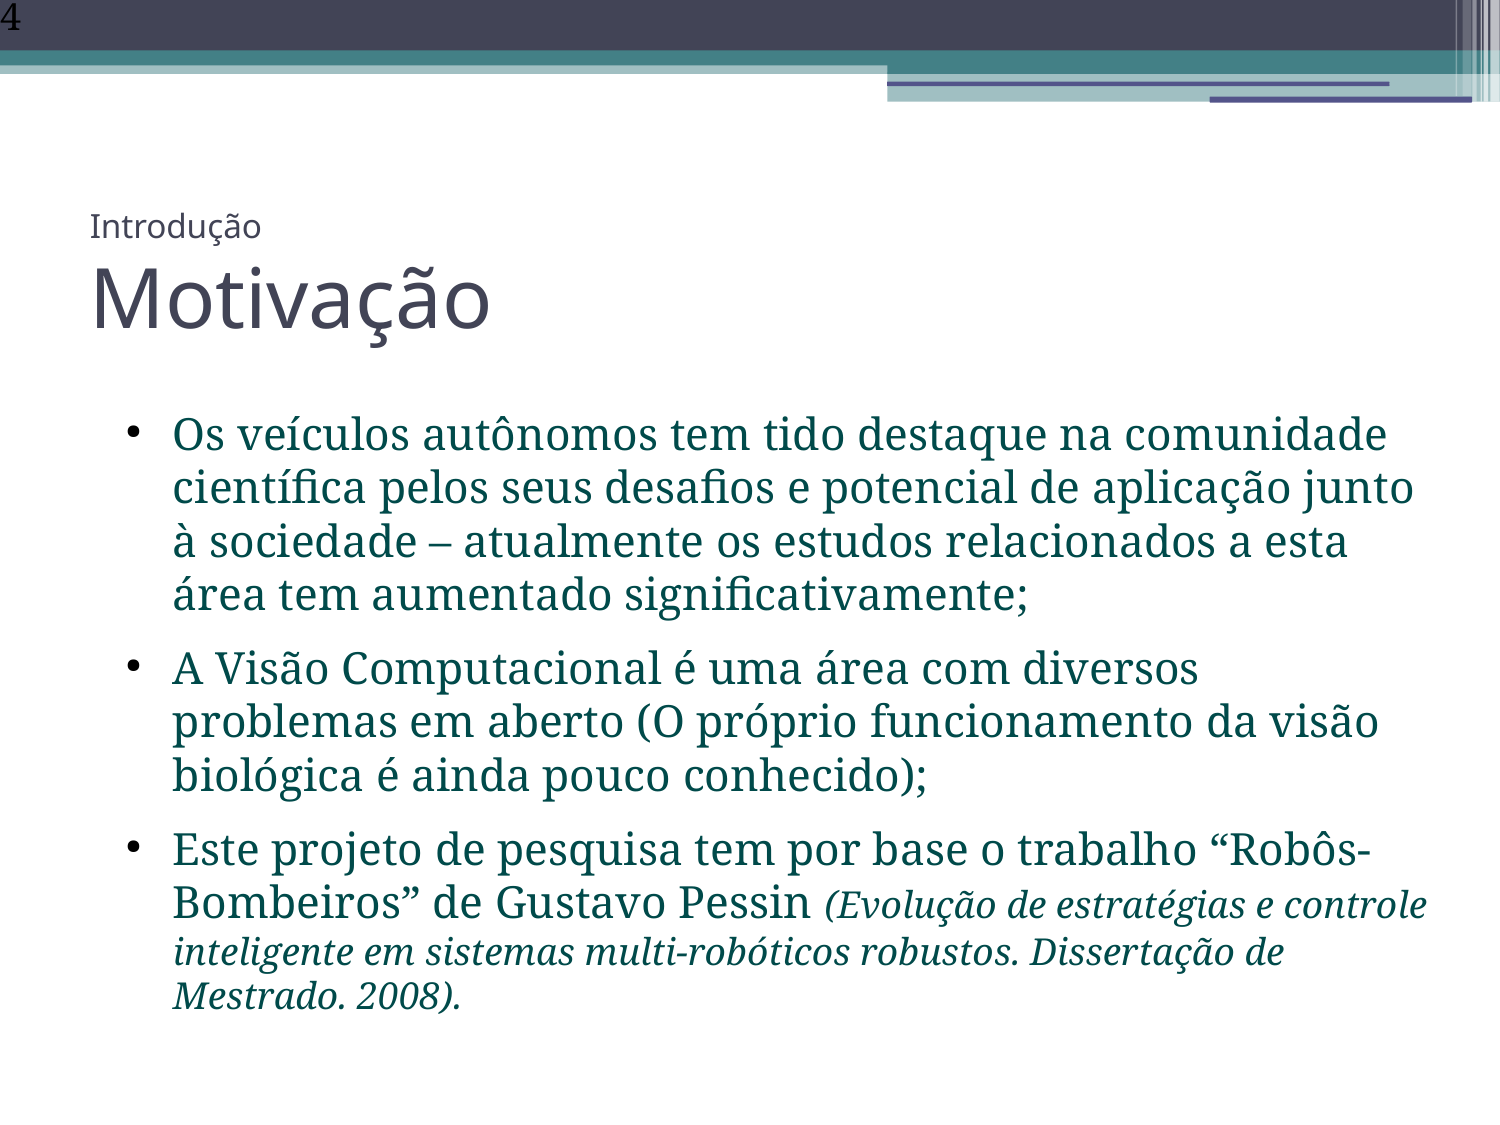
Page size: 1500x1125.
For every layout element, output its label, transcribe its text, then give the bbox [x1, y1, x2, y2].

title Introdução Motivação [75, 187, 1425, 318]
list Os veículos autônomos tem tido destaque na comunidade científica pelos seus desafios e potencial de aplicação junto à sociedade – atualmente os estudos relacionados a esta área tem aumentado significativamente; A Visão Computacional é uma área com diversos problemas em aberto (O próprio funcionamento da visão biológica é ainda pouco conhecido); Este projeto de pesquisa tem por base o trabalho “Robôs-Bombeiros” de Gustavo Pessin (Evolução de estratégias e controle inteligente em sistemas multi-robóticos robustos. Dissertação de Mestrado. 2008). [31, 318, 1453, 1029]
